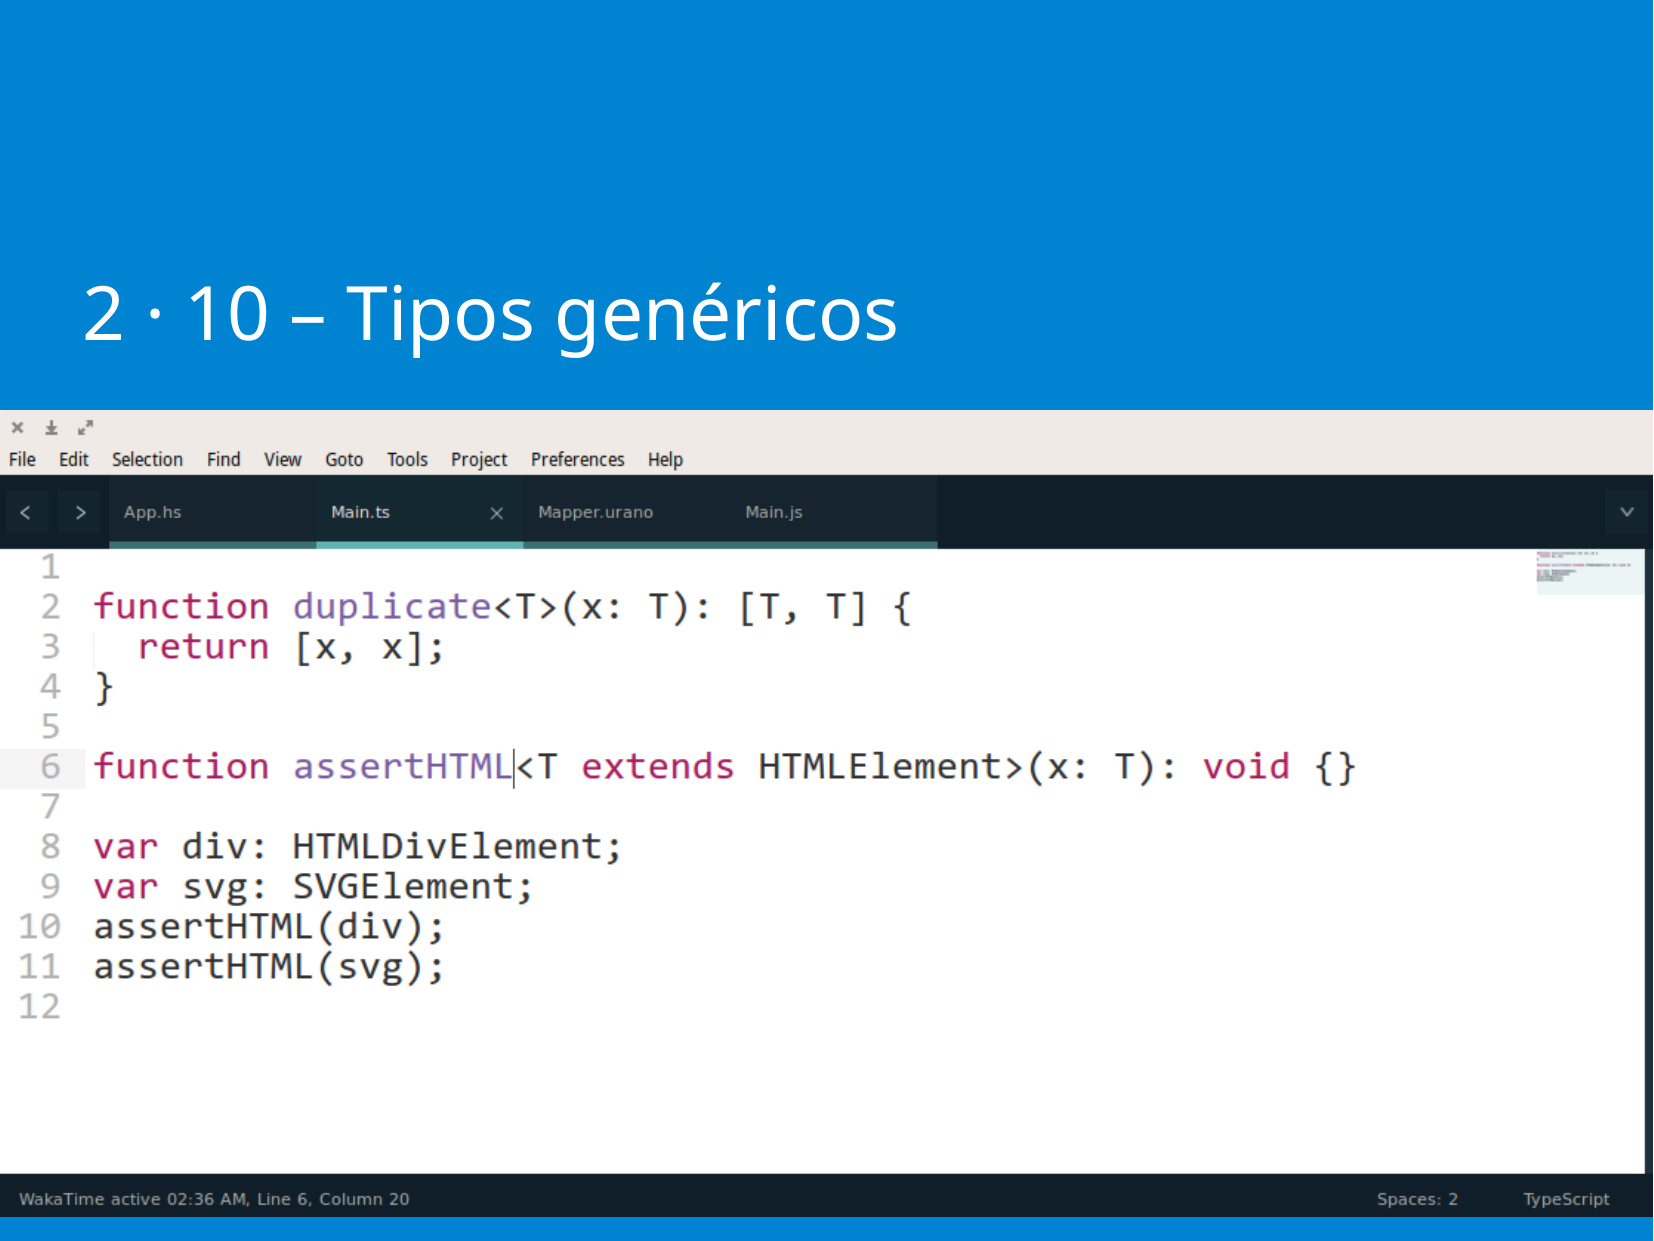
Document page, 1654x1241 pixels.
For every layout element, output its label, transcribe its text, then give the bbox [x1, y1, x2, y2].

picture [0, 410, 1653, 1217]
title 2 · 10 – Tipos genéricos [82, 248, 1571, 375]
